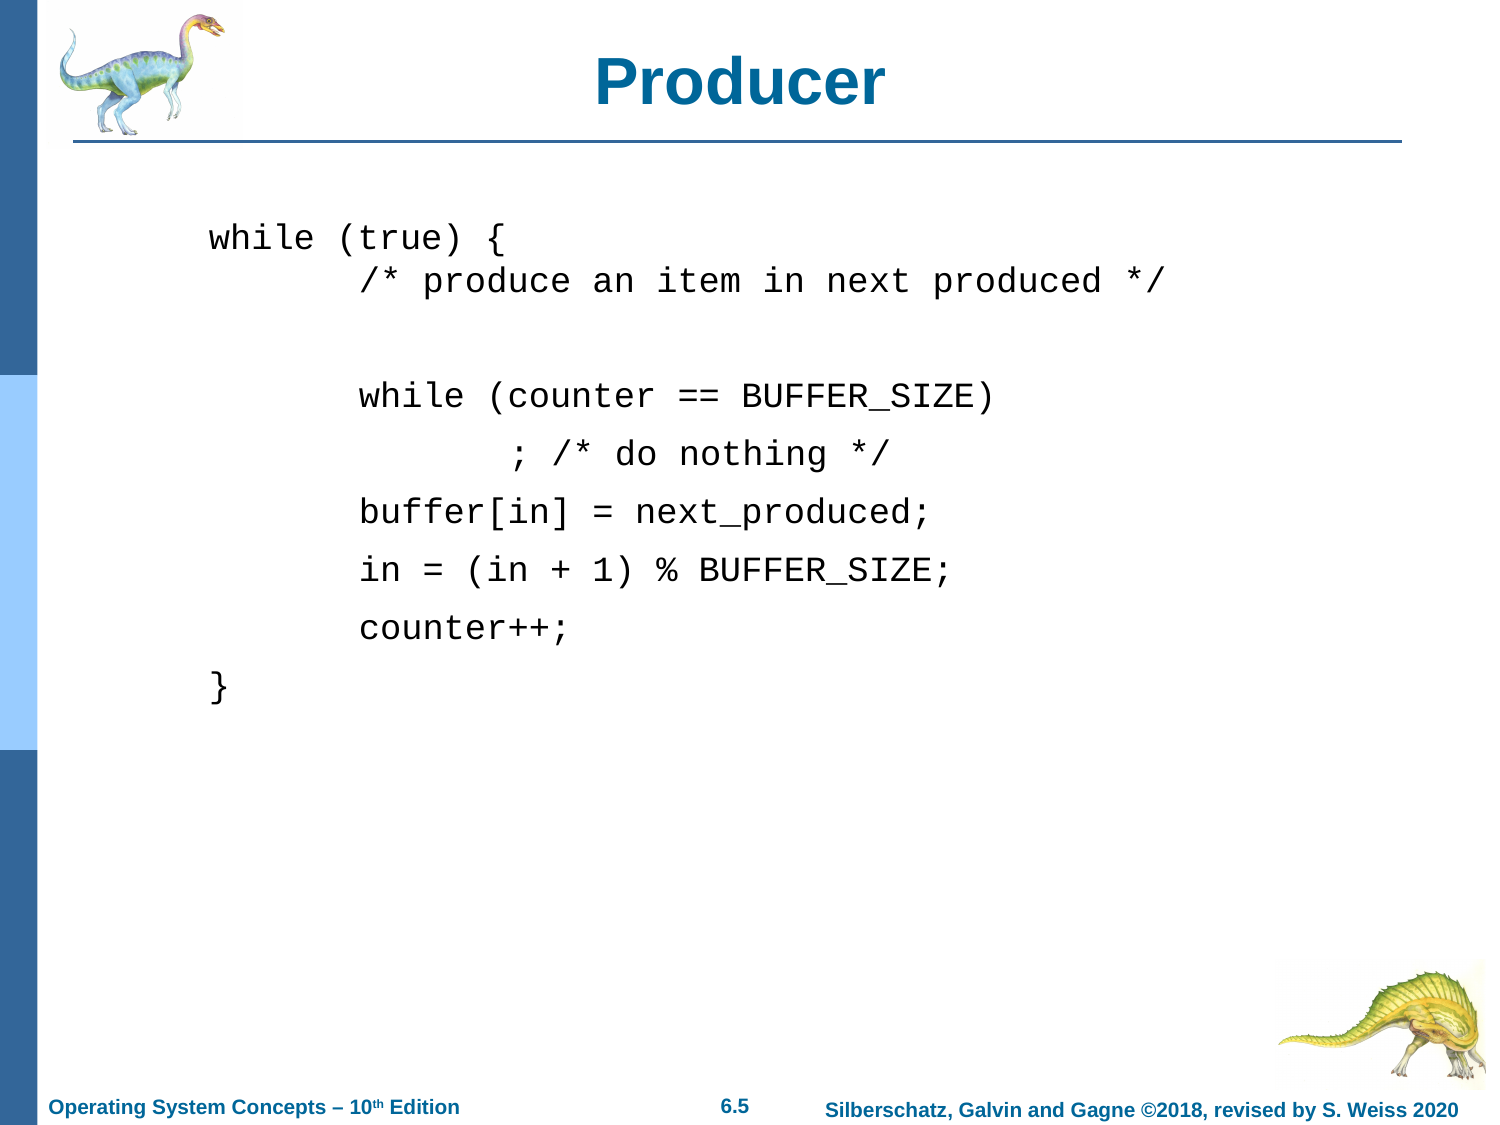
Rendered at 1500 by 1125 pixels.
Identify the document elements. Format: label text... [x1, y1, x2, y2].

list while (true) { /* produce an item in next produced */ while (counter == BUFFER_SIZE) ; /* do nothing */ buffer[in] = next_produced; in = (in + 1) % BUFFER_SIZE; counter++; } [193, 206, 1299, 955]
picture [1275, 959, 1486, 1090]
picture [46, 0, 243, 149]
title Producer [75, 30, 1426, 126]
